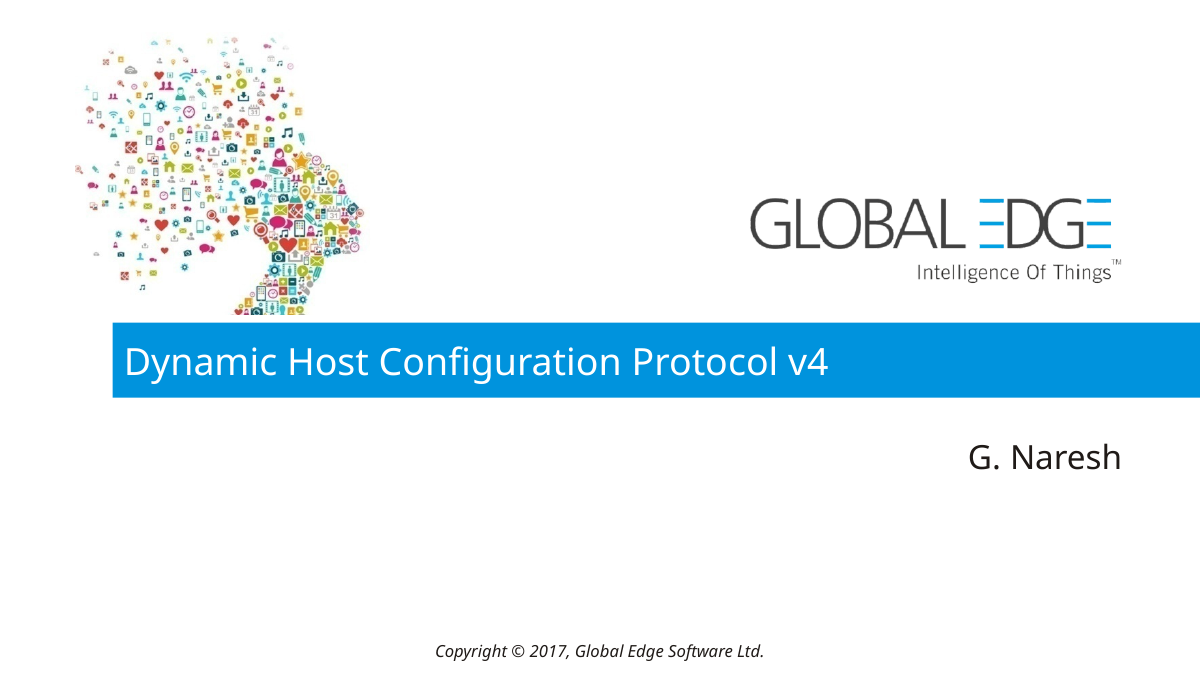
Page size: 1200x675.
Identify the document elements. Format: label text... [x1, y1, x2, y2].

title Dynamic Host Configuration Protocol v4 [112, 322, 1200, 398]
picture [740, 187, 1131, 293]
picture [75, 0, 377, 315]
list G. Naresh [885, 425, 1158, 487]
